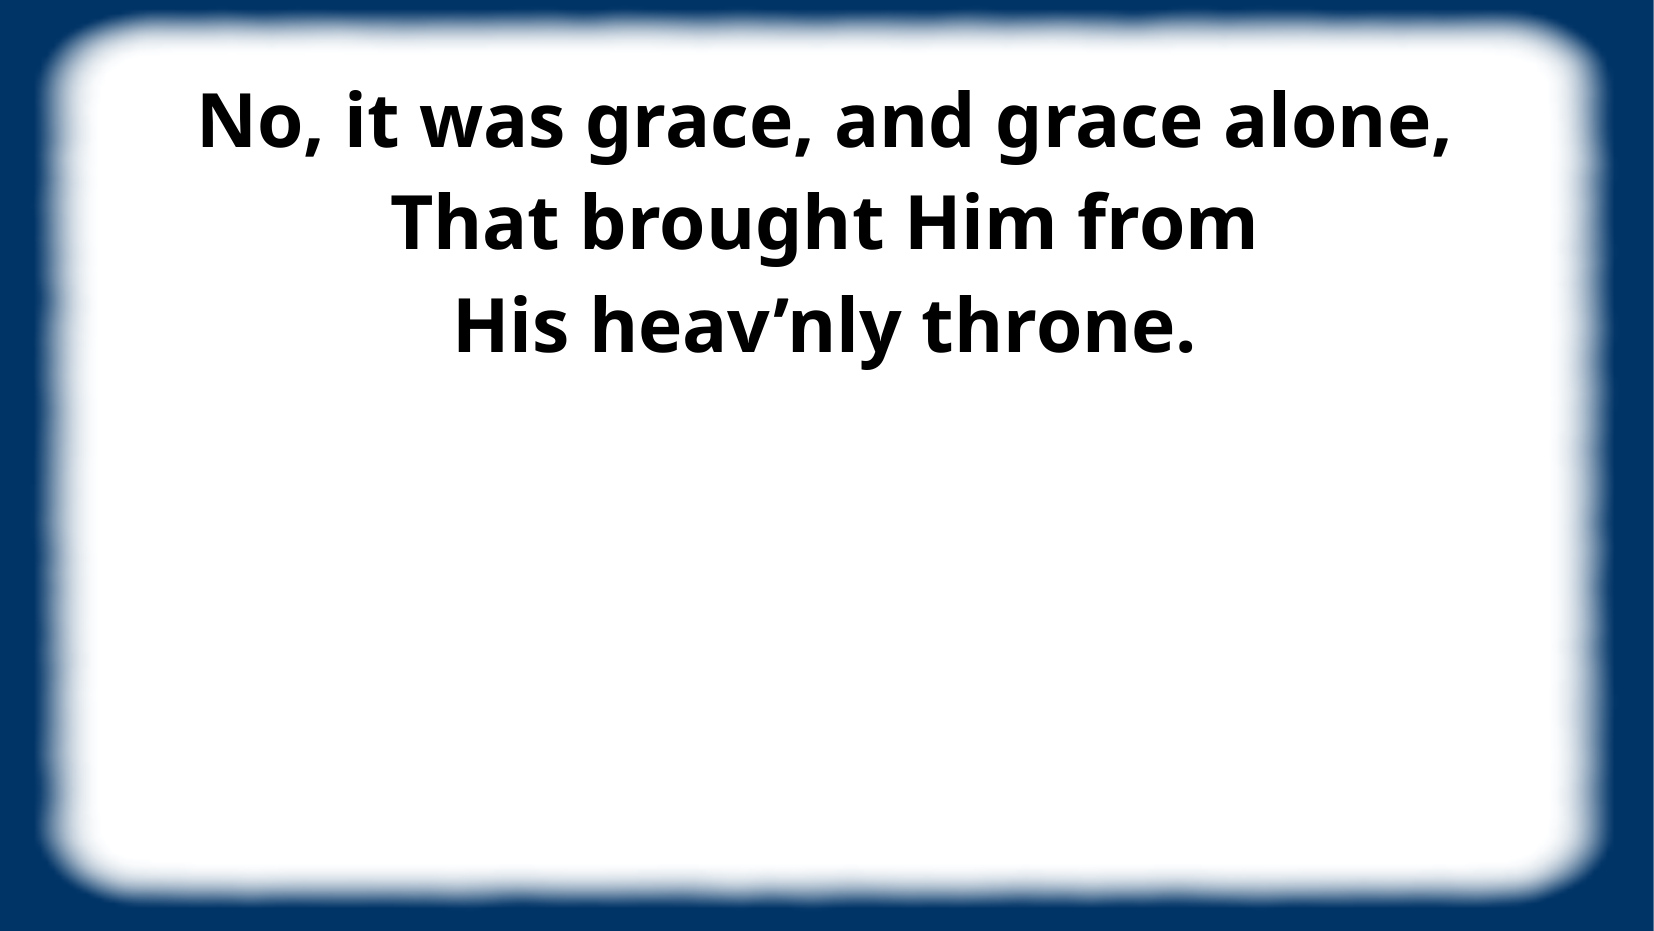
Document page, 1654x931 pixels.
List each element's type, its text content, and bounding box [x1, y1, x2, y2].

picture [0, 0, 1654, 931]
text_box No, it was grace, and grace alone, That brought Him from His heav’nly throne. [90, 60, 1561, 375]
